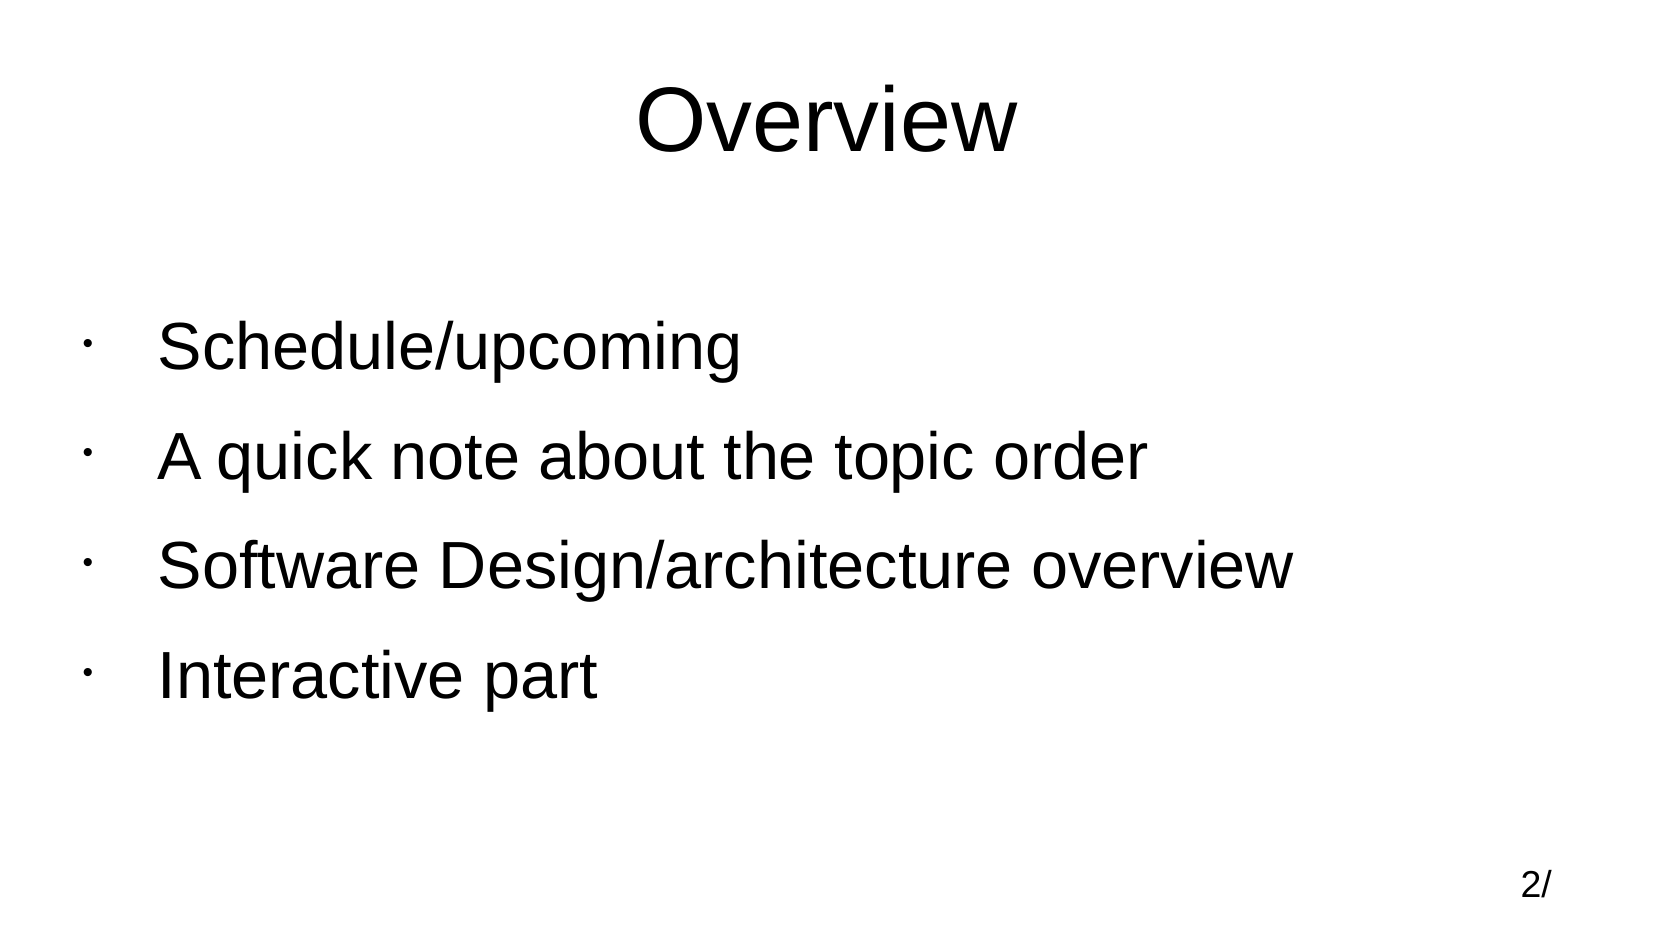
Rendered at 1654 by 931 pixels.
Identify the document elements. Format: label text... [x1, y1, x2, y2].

list Schedule/upcoming A quick note about the topic order Software Design/architecture overview Interactive part [82, 217, 1571, 798]
title Overview [82, 37, 1571, 193]
text_box / [1505, 856, 1625, 931]
